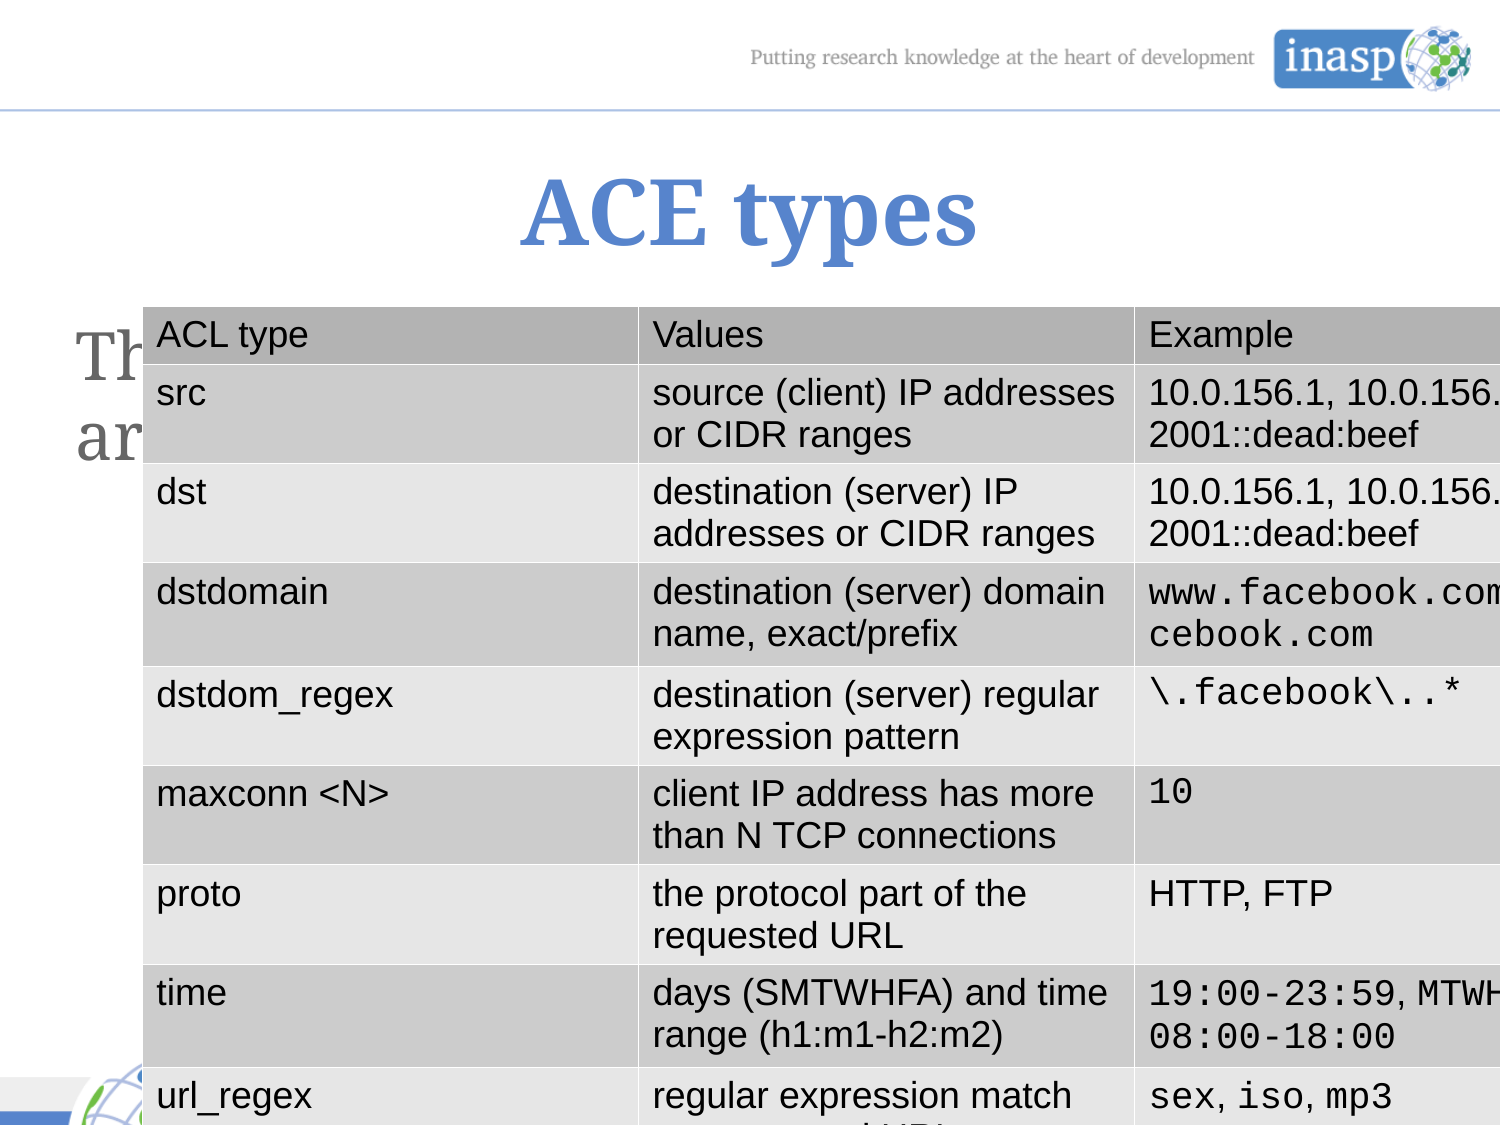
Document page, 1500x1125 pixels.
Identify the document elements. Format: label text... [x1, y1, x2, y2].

list The type determines what kinds of values are appropriate: [75, 313, 142, 967]
table_cell maxconn <N> [143, 766, 638, 864]
table_cell 10.0.156.1, 10.0.156.0/24, 2001::dead:beef [1135, 365, 1500, 463]
table_cell the protocol part of the requested URL [639, 865, 1134, 964]
table_cell days (SMTWHFA) and time range (h1:m1-h2:m2) [639, 965, 1134, 1067]
table_cell dst [143, 464, 638, 562]
table_cell client IP address has more than N TCP connections [639, 766, 1134, 864]
table_cell time [143, 965, 638, 1067]
table_cell dstdom_regex [143, 667, 638, 765]
table_cell destination (server) domain name, exact/prefix [639, 563, 1134, 666]
table_cell 10.0.156.1, 10.0.156.0/24, 2001::dead:beef [1135, 464, 1500, 562]
table_cell HTTP, FTP [1135, 865, 1500, 964]
table_cell \.facebook\..* [1135, 667, 1500, 765]
table_header ACL type [143, 307, 638, 364]
table_cell src [143, 365, 638, 463]
table_header Values [639, 307, 1134, 364]
table_cell destination (server) IP addresses or CIDR ranges [639, 464, 1134, 562]
table_cell regular expression match on requested URL [639, 1068, 1134, 1125]
table_cell proto [143, 865, 638, 964]
table_cell source (client) IP addresses or CIDR ranges [639, 365, 1134, 463]
table_cell destination (server) regular expression pattern [639, 667, 1134, 765]
picture [0, 0, 1500, 1125]
table_header Example [1135, 307, 1500, 364]
table_cell 19:00-23:59, MTWHF 08:00-18:00 [1135, 965, 1500, 1067]
table_cell url_regex [143, 1068, 638, 1125]
title ACE types [75, 129, 1426, 313]
table_cell www.facebook.com, .facebook.com [1135, 563, 1500, 666]
table_cell dstdomain [143, 563, 638, 666]
table_cell sex, iso, mp3 [1135, 1068, 1500, 1125]
table_cell 10 [1135, 766, 1500, 864]
